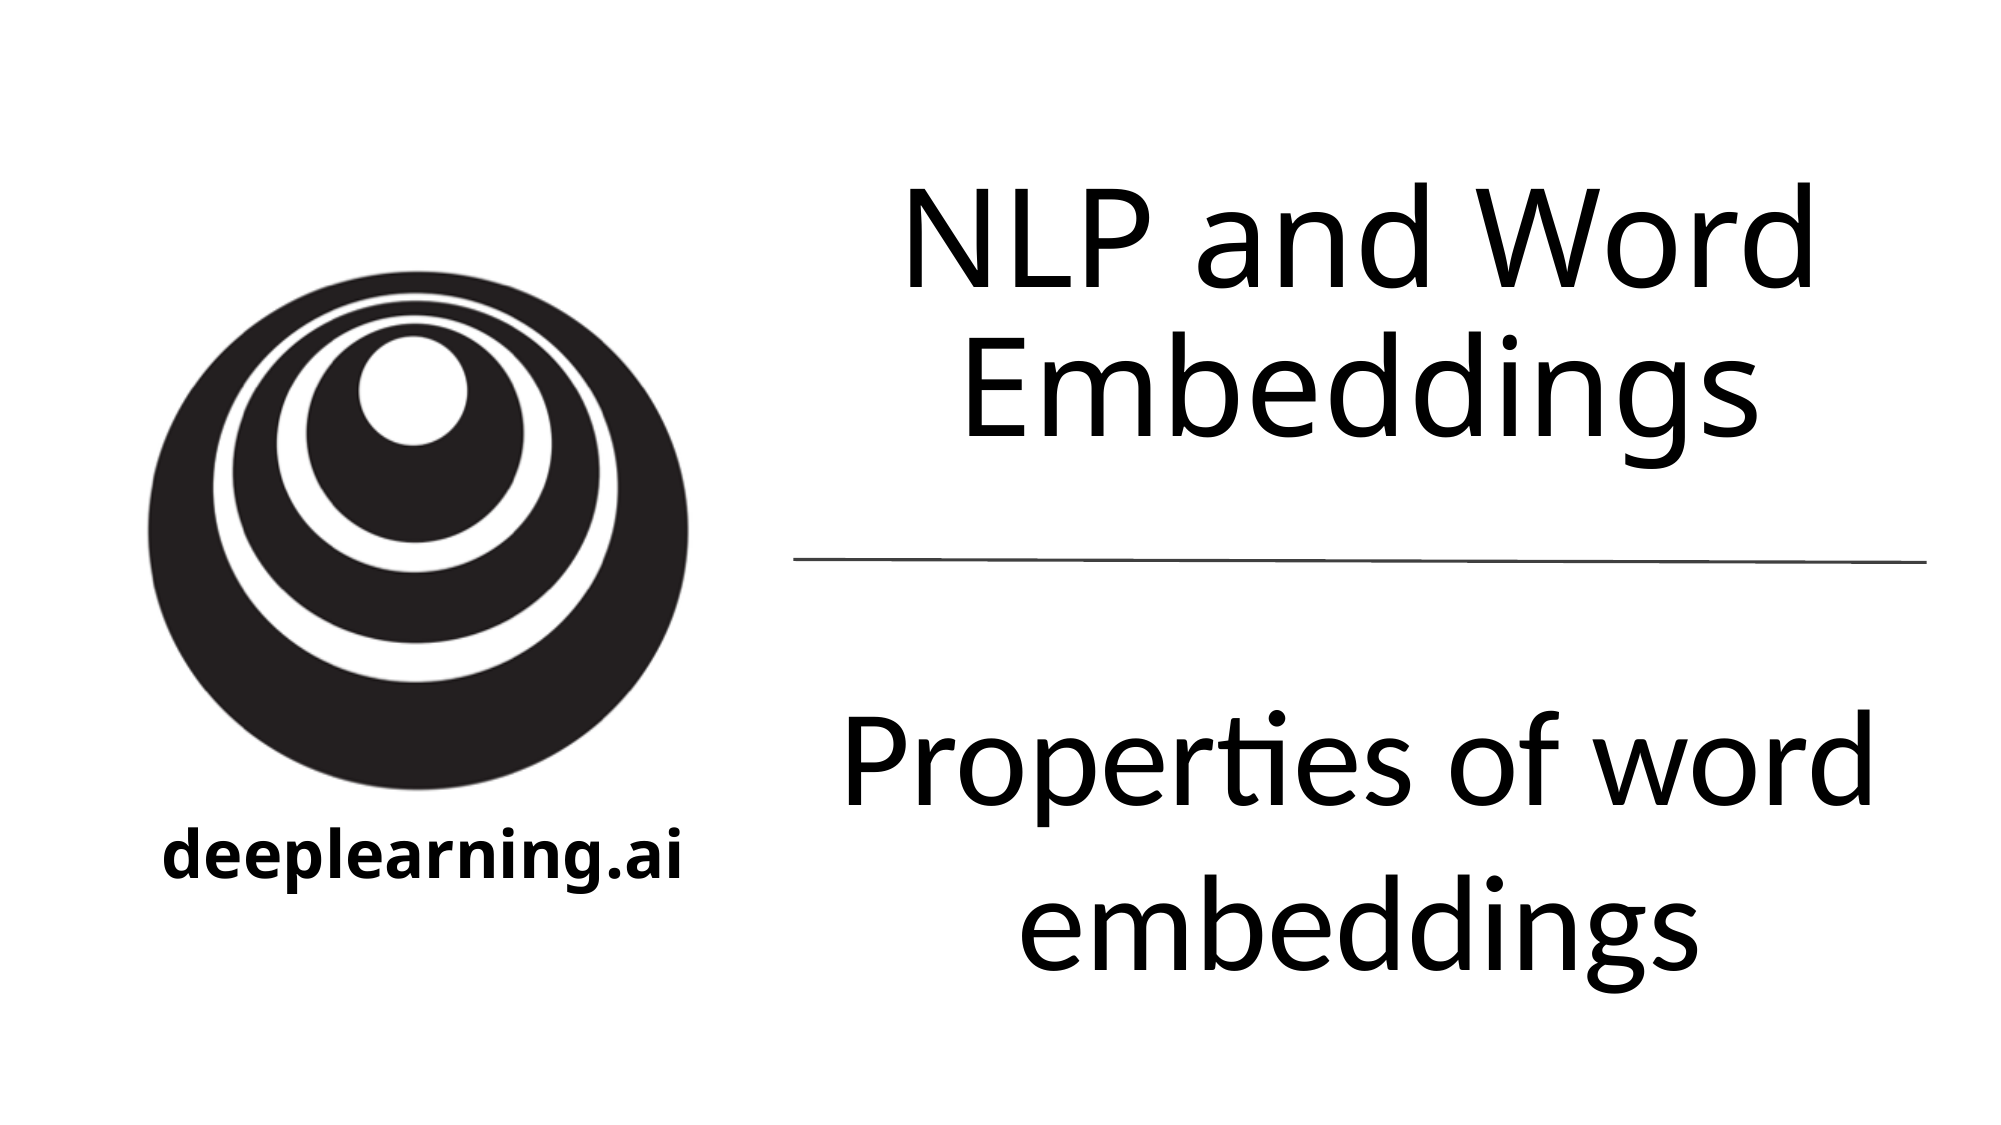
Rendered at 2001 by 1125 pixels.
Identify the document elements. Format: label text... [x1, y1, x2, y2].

picture [108, 234, 739, 768]
text_box Properties of word embeddings [759, 660, 1961, 1009]
title NLP and Word Embeddings [848, 161, 1872, 462]
text_box [179, 194, 669, 702]
text_box deeplearning.ai [56, 768, 759, 901]
